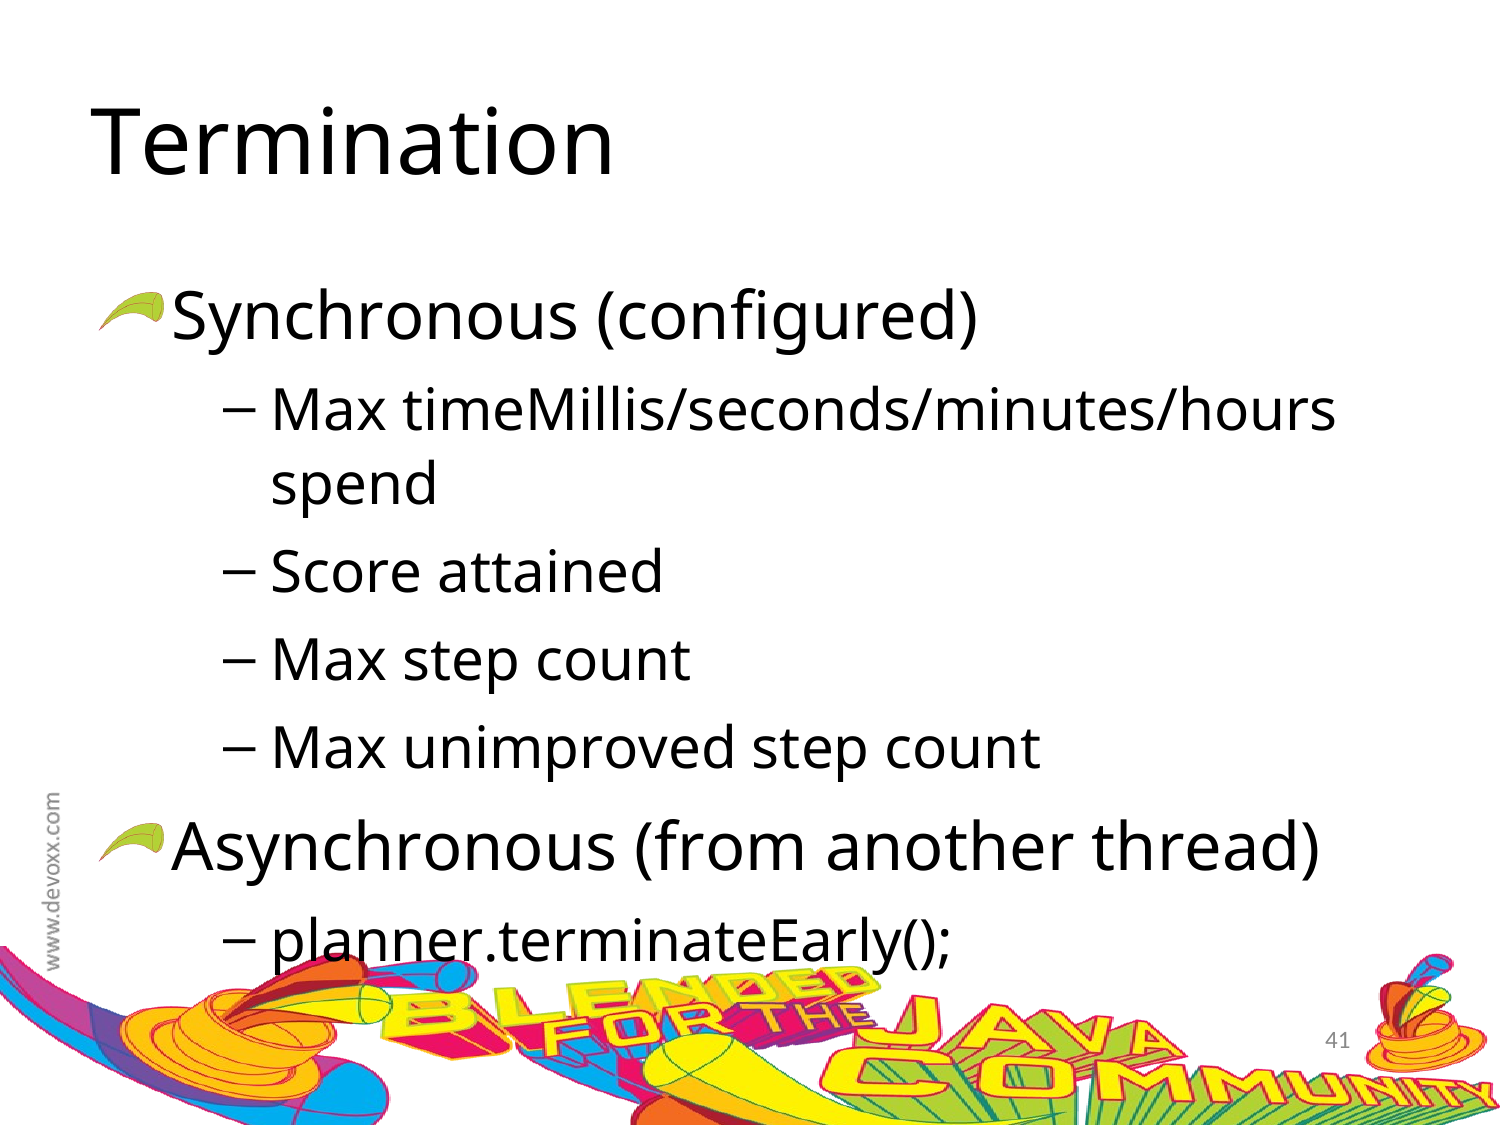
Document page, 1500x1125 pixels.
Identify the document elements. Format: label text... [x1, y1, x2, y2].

picture [808, 946, 823, 957]
picture [689, 946, 704, 957]
title Termination [75, 45, 1426, 233]
picture [329, 946, 344, 957]
picture [884, 946, 890, 955]
picture [280, 946, 297, 957]
list Synchronous (configured) Max timeMillis/seconds/minutes/hours spend Score attained Max step count Max unimproved step count Asynchronous (from another thread) planner.terminateEarly(); [75, 262, 1463, 890]
picture [0, 757, 1500, 1125]
